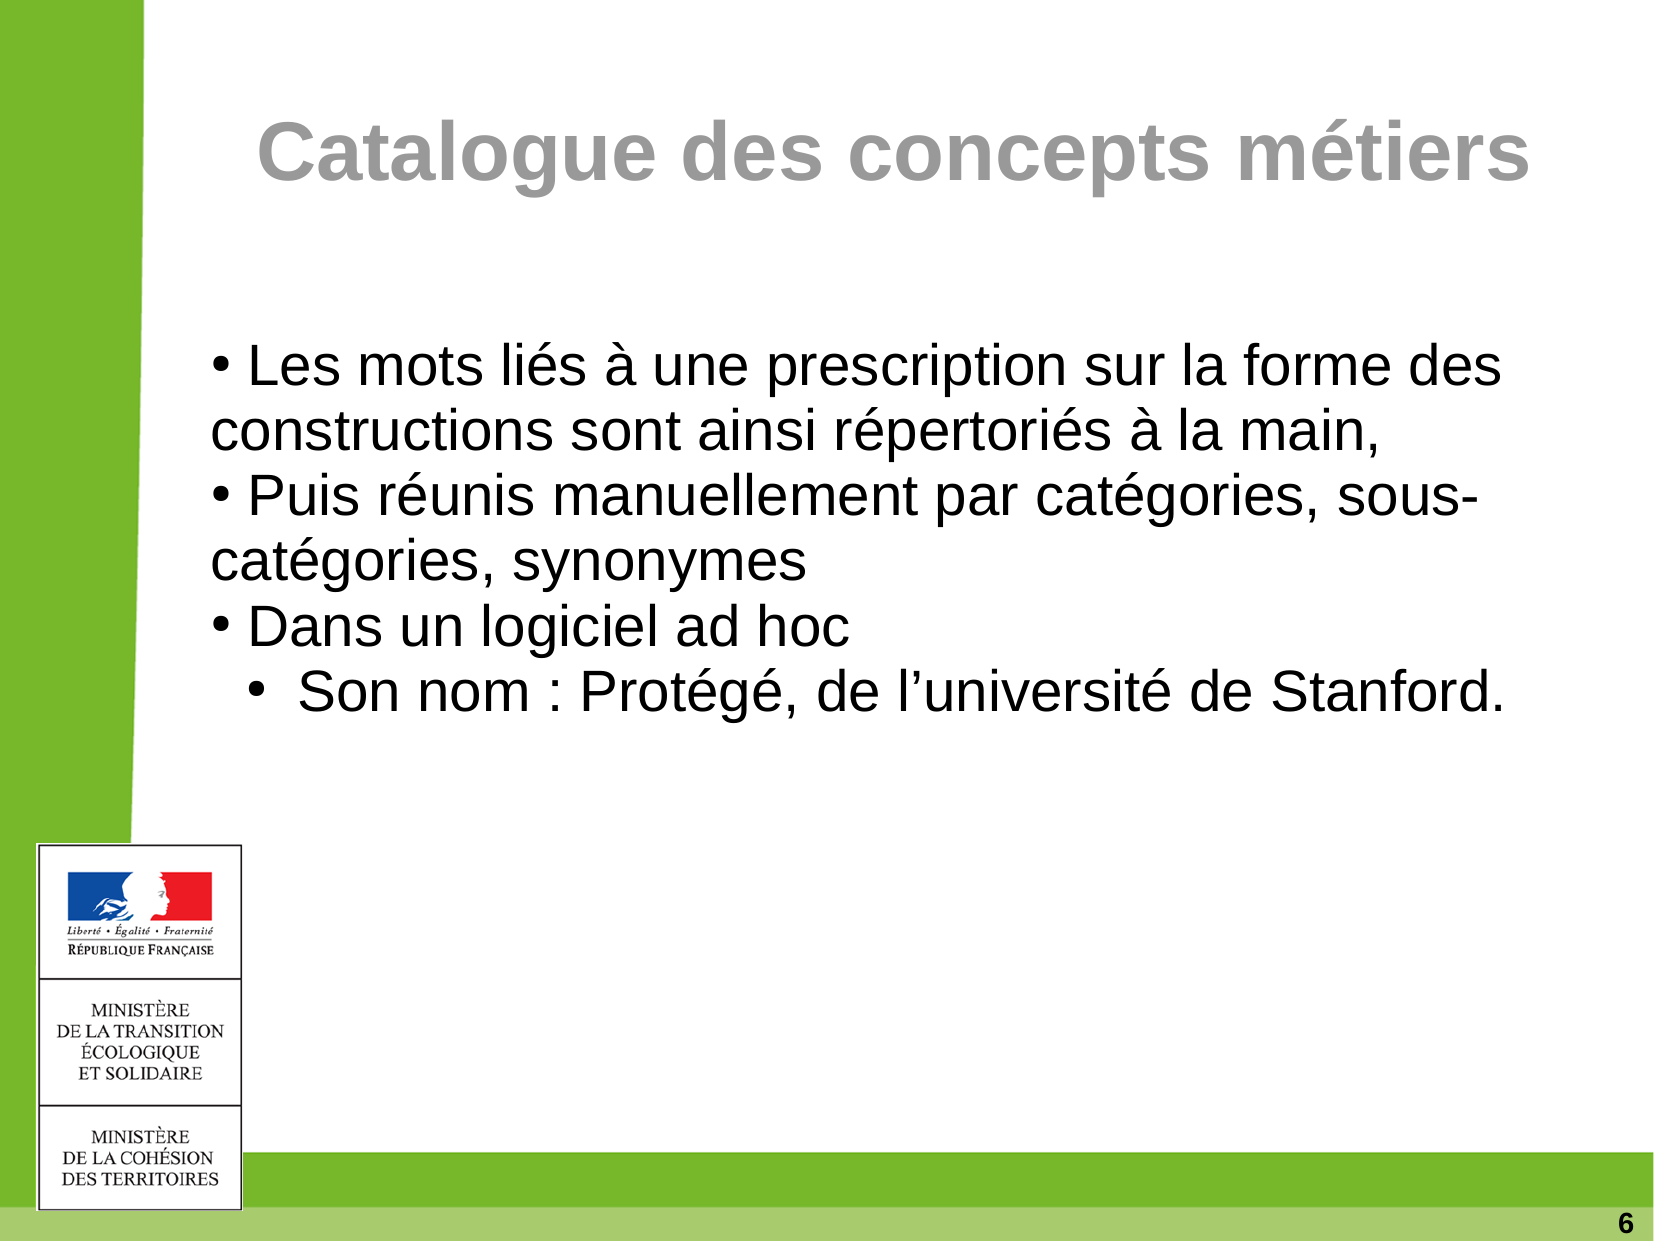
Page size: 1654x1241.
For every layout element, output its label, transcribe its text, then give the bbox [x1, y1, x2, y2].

title Catalogue des concepts métiers [150, 48, 1639, 256]
picture [0, 0, 1654, 1241]
text_box Les mots liés à une prescription sur la forme des constructions sont ainsi répertoriés à la main, Puis réunis manuellement par catégories, sous-catégories, synonymes Dans un logiciel ad hoc Son nom : Protégé, de l’université de Stanford. [195, 325, 1600, 730]
